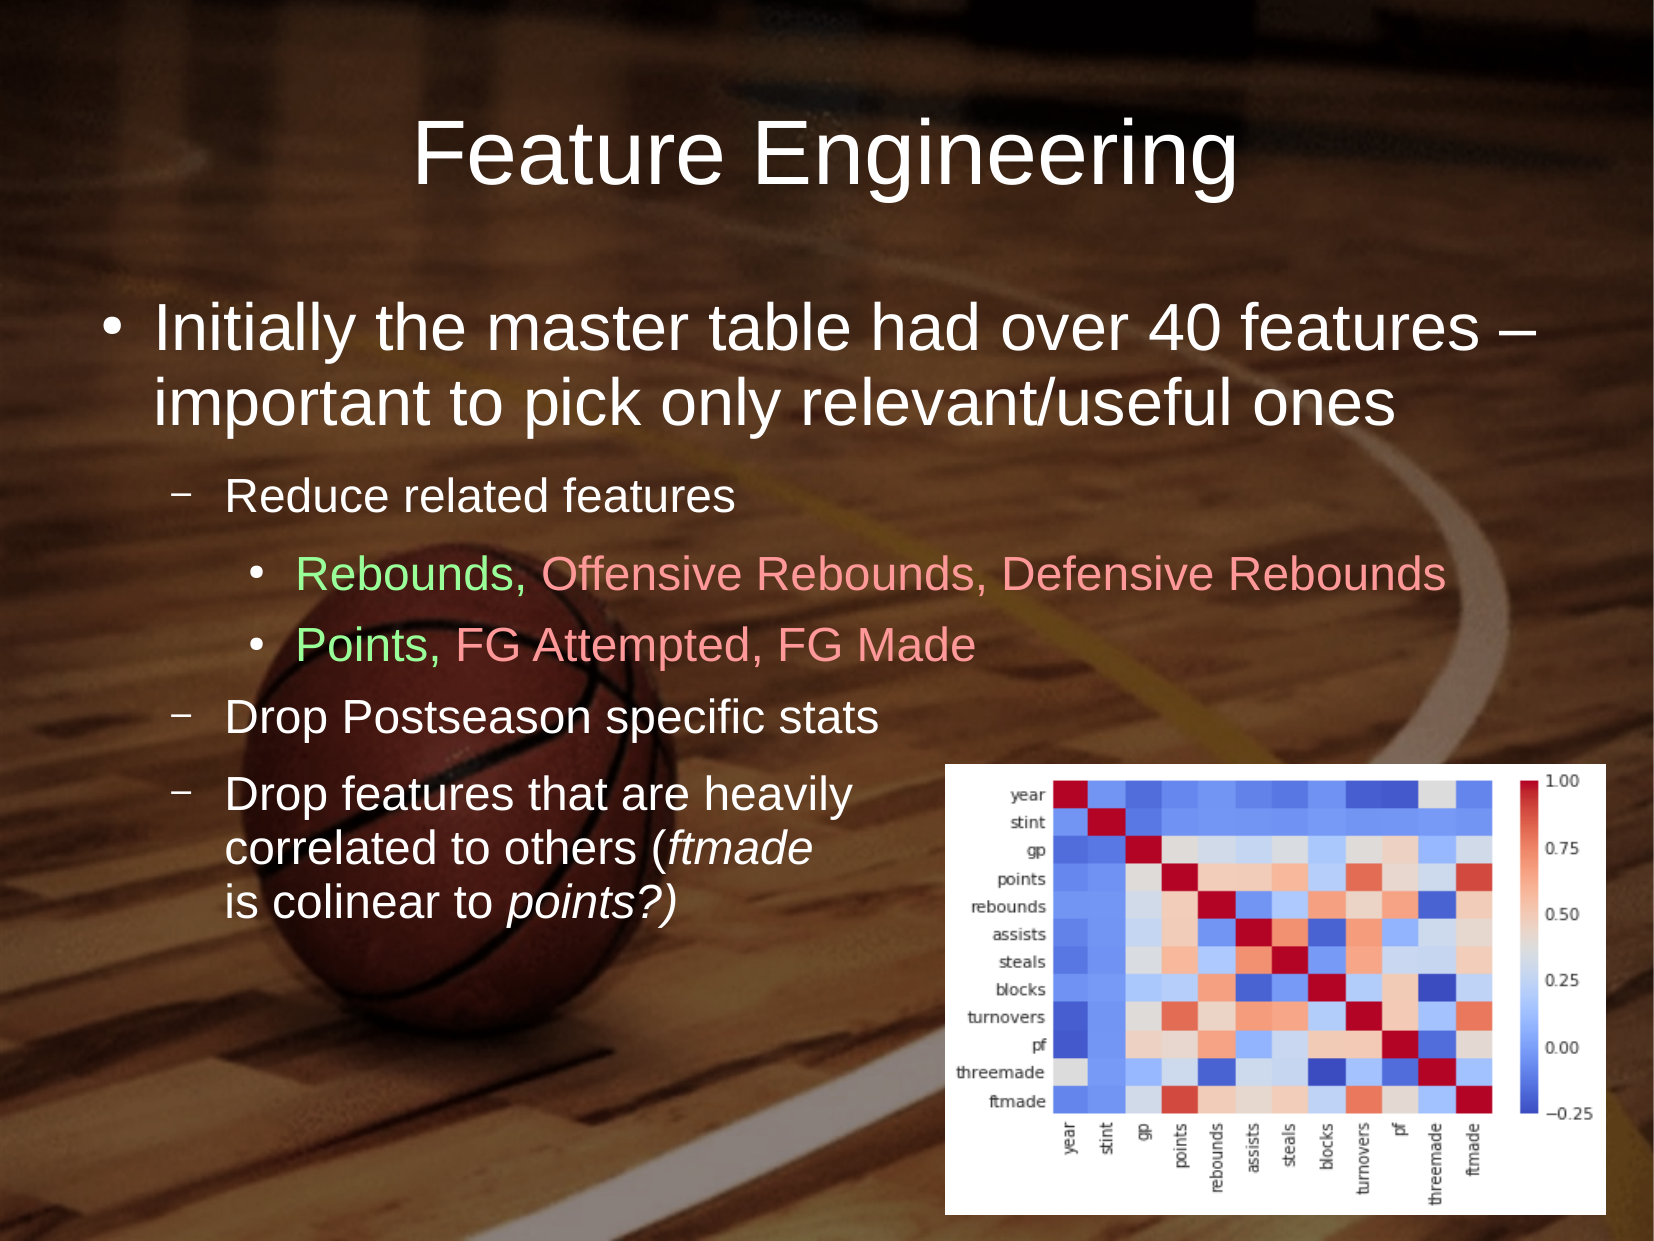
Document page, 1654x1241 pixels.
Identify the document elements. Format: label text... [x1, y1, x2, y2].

picture [945, 764, 1606, 1216]
title Feature Engineering [82, 49, 1571, 257]
list Initially the master table had over 40 features – important to pick only relevant/useful ones Reduce related features Rebounds, Offensive Rebounds, Defensive Rebounds Points, FG Attempted, FG Made Drop Postseason specific stats Drop features that are heavily correlated to others (ftmade is colinear to points?) [82, 290, 1571, 1010]
